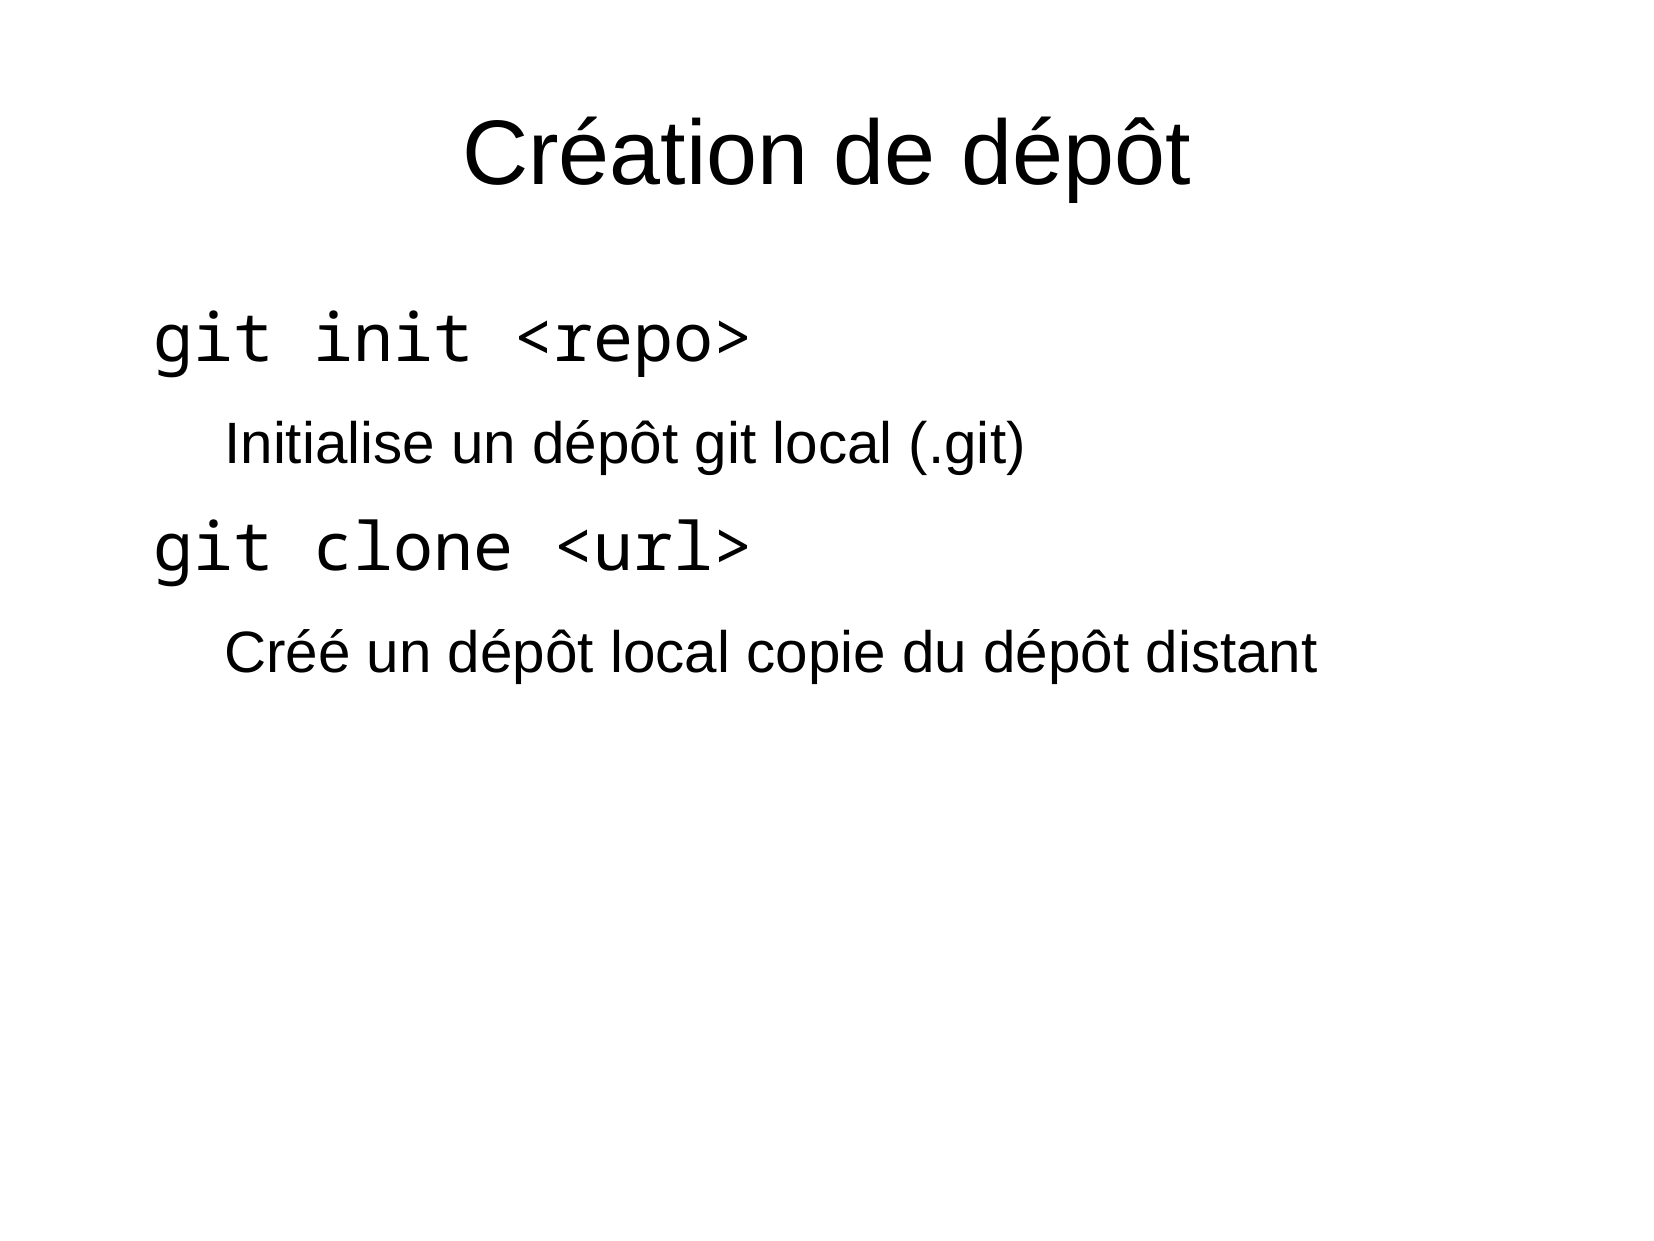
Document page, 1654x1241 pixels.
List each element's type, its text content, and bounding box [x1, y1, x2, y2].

title Création de dépôt [82, 49, 1571, 257]
list git init <repo> Initialise un dépôt git local (.git) git clone <url> Créé un dépôt local copie du dépôt distant [82, 290, 1538, 1010]
